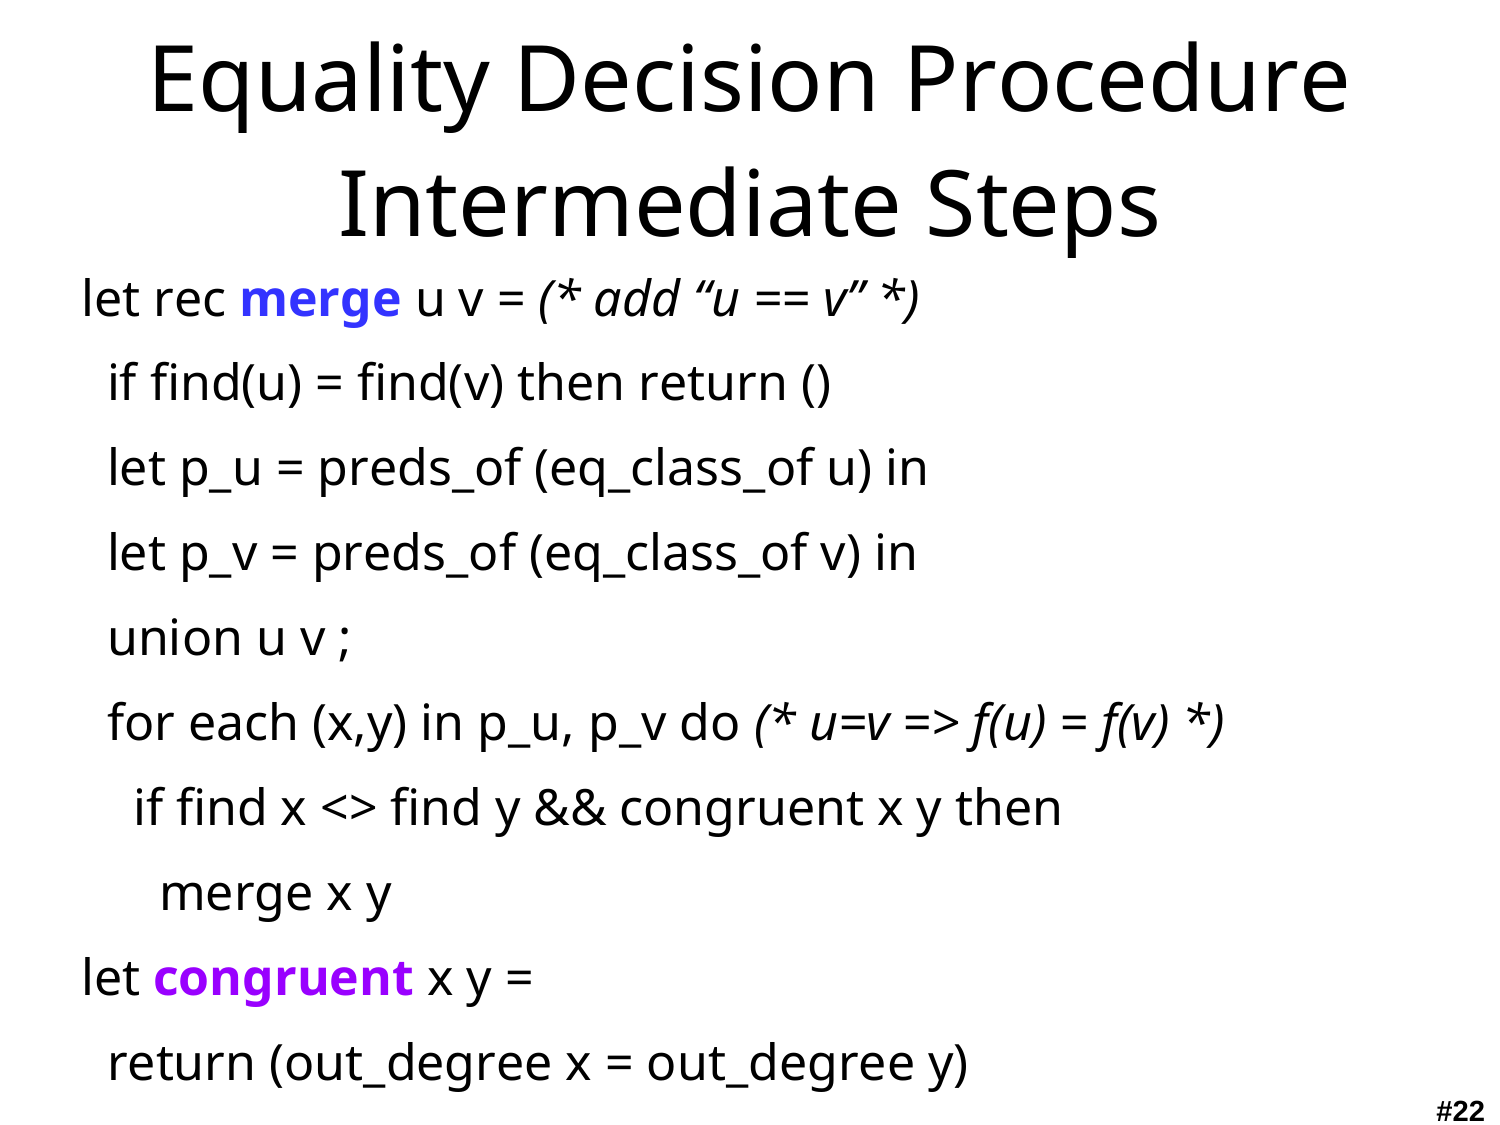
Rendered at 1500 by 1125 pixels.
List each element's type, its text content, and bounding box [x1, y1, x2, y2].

list let rec merge u v = (* add “u == v” *) if find(u) = find(v) then return () let p_u = preds_of (eq_class_of u) in let p_v = preds_of (eq_class_of v) in union u v ; for each (x,y) in p_u, p_v do (* u=v => f(u) = f(v) *) if find x <> find y && congruent x y then merge x y let congruent x y = return (out_degree x = out_degree y) && forall i. find x.child[i] = find y.child[i] [24, 262, 1476, 1125]
title Equality Decision Procedure Intermediate Steps [24, 32, 1476, 246]
